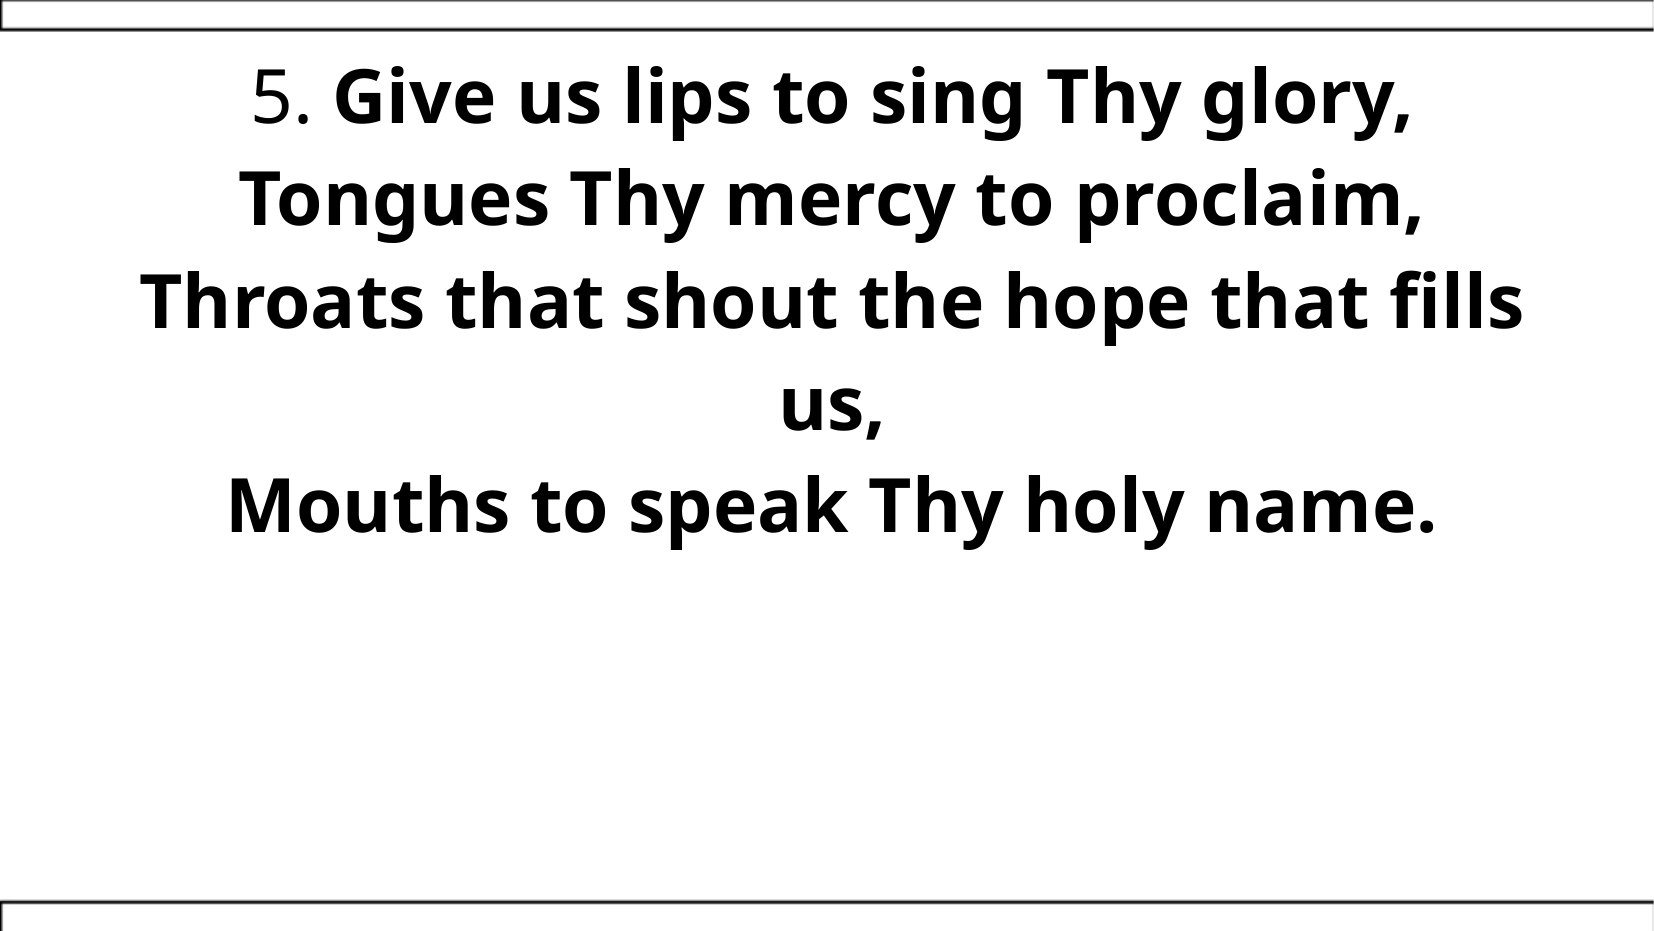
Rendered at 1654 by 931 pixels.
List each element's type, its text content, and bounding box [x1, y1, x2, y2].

text_box 5. Give us lips to sing Thy glory, Tongues Thy mercy to proclaim, Throats that shout the hope that fills us, Mouths to speak Thy holy name. [90, 35, 1576, 451]
picture [0, 0, 1654, 931]
